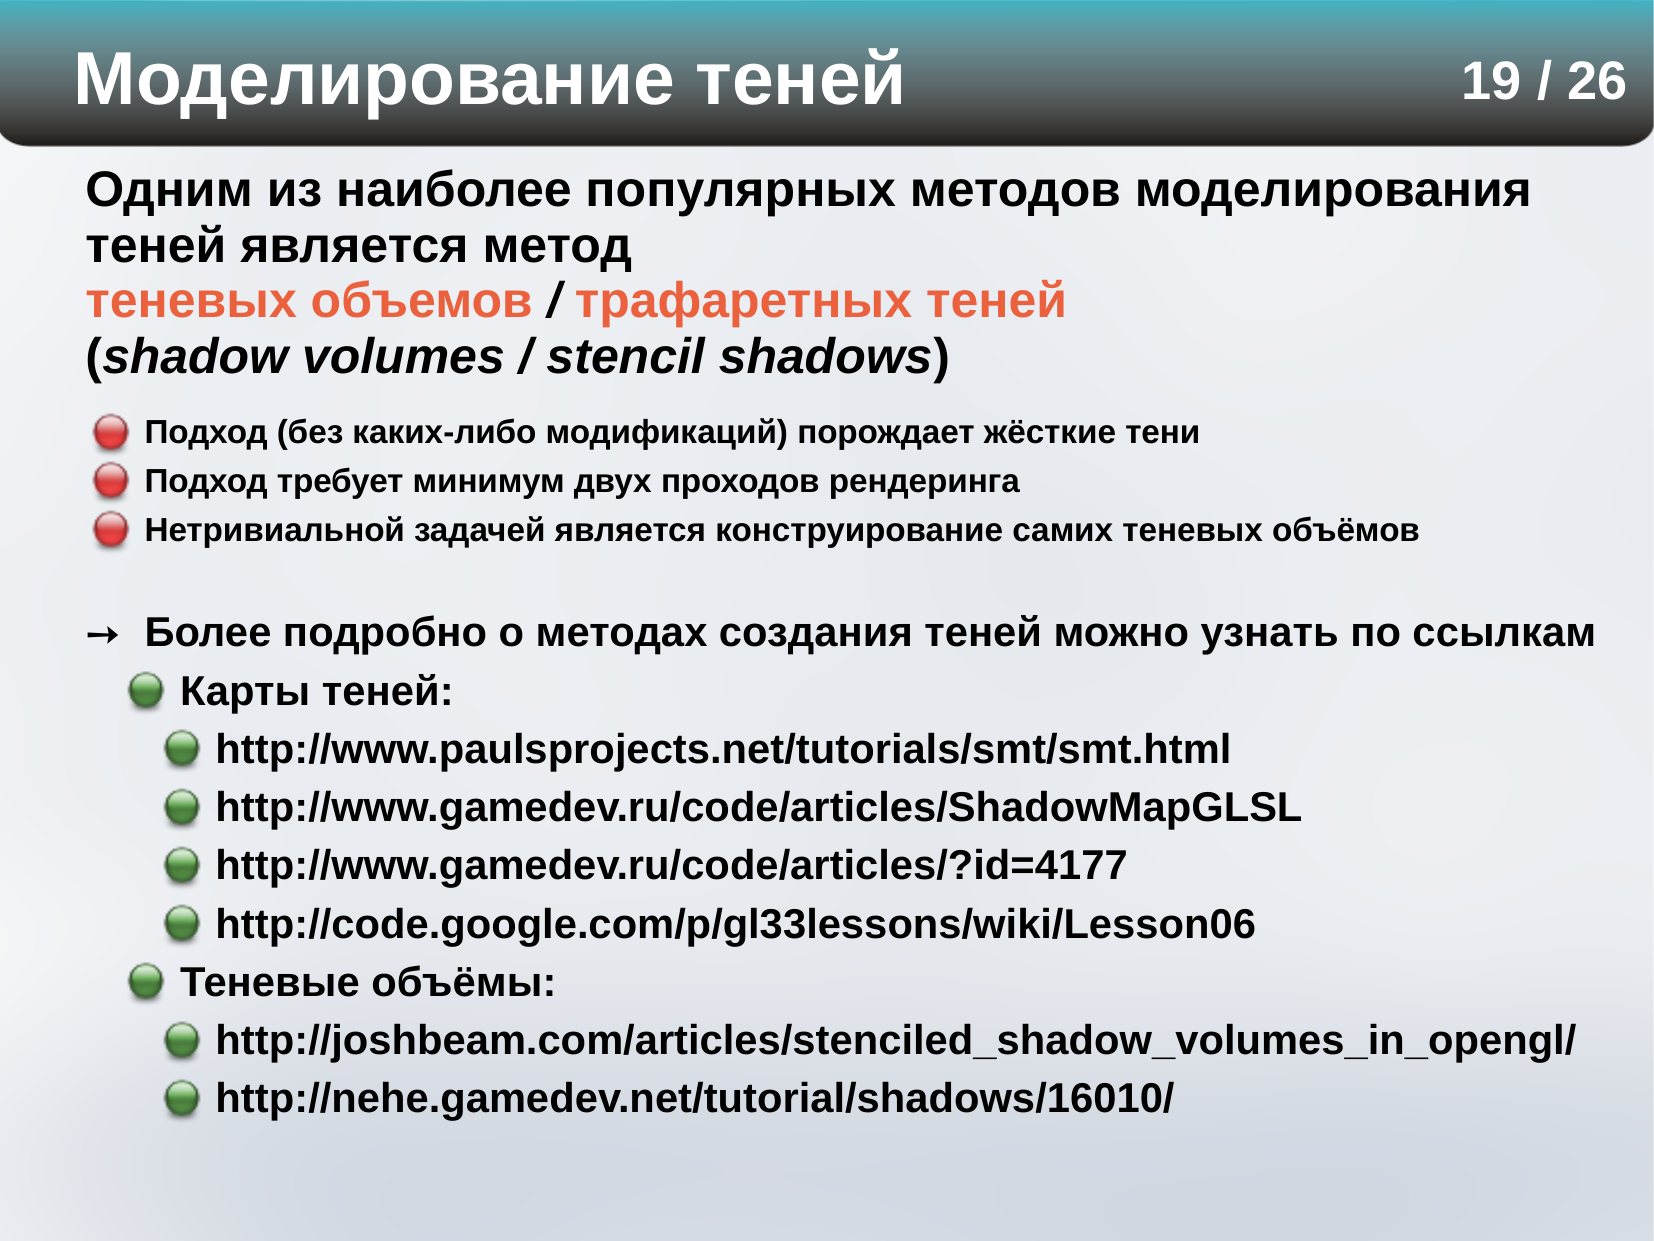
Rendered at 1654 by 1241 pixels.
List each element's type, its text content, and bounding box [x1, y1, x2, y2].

text_box Одним из наиболее популярных методов моделирования теней является метод теневых объемов / трафаретных теней (shadow volumes / stencil shadows) Подход (без каких-либо модификаций) порождает жёсткие тени Подход требует минимум двух проходов рендеринга Нетривиальной задачей является конструирование самих теневых объёмов Более подробно о методах создания теней можно узнать по ссылкам Карты теней: http://www.paulsprojects.net/tutorials/smt/smt.html http://www.gamedev.ru/code/articles/ShadowMapGLSL http://www.gamedev.ru/code/articles/?id=4177 http://code.google.com/p/gl33lessons/wiki/Lesson06 Теневые объёмы: http://joshbeam.com/articles/stenciled_shadow_volumes_in_opengl/ http://nehe.gamedev.net/tutorial/shadows/16010/ [70, 153, 1625, 1202]
text_box Моделирование теней [59, 29, 1300, 129]
picture [0, 0, 1654, 1241]
text_box <номер> / 26 [1446, 42, 1654, 179]
